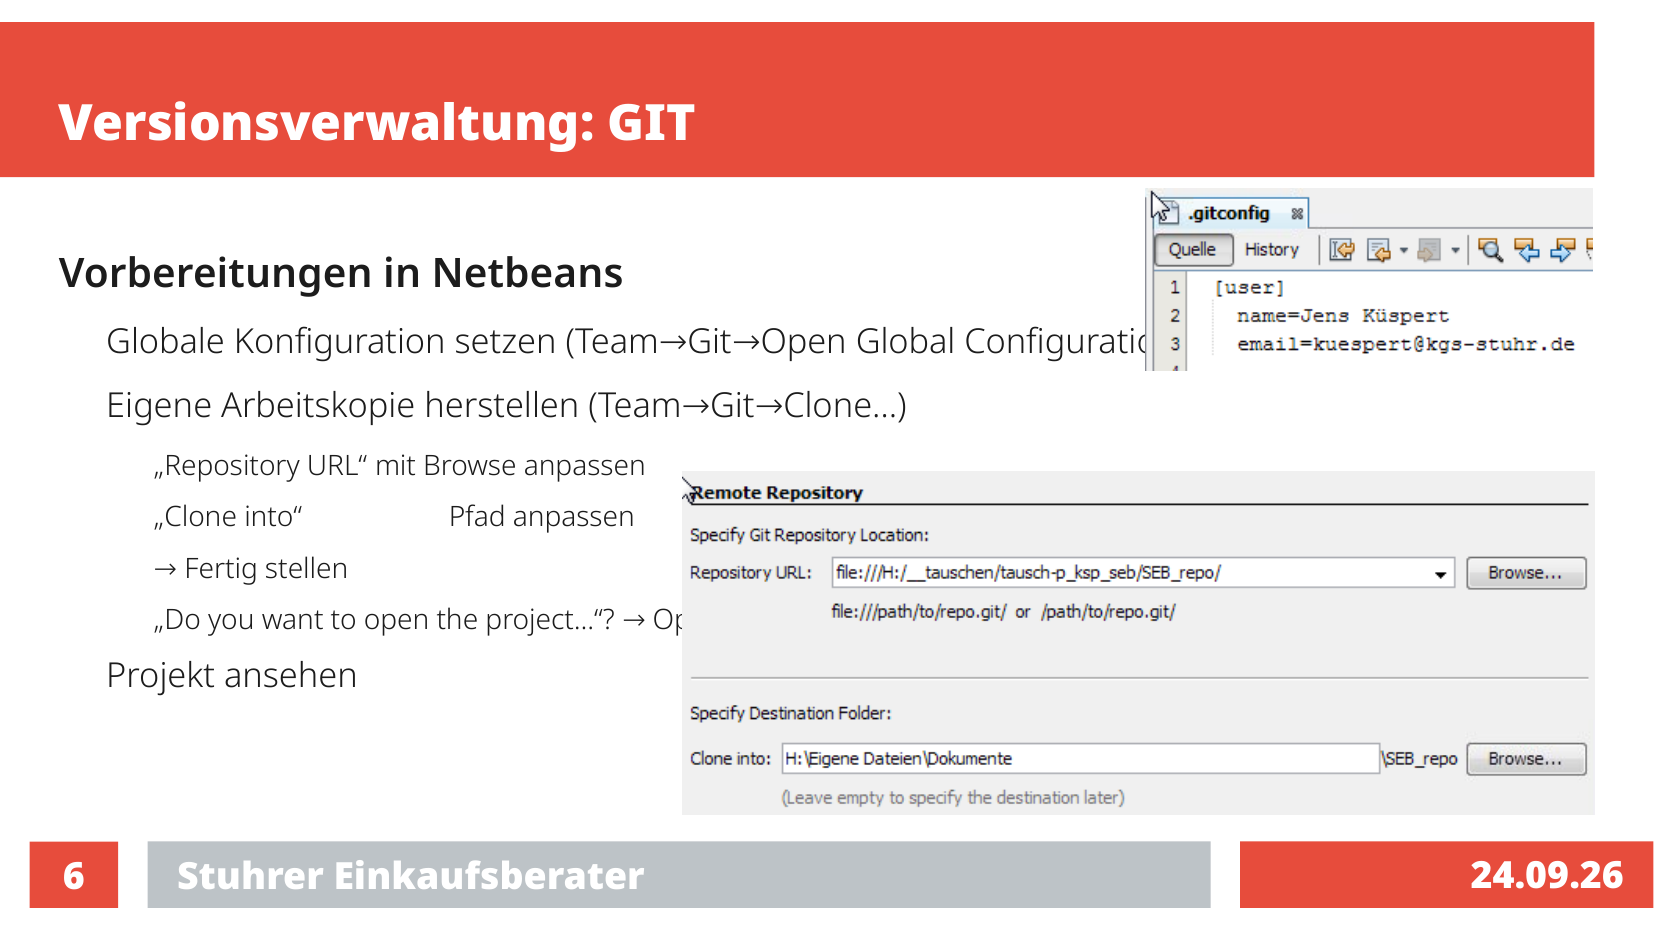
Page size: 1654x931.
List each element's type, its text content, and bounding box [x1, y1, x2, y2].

title Versionsverwaltung: GIT [59, 44, 1595, 156]
picture [1145, 188, 1593, 371]
list Vorbereitungen in Netbeans Globale Konfiguration setzen (Team→Git→Open Global Configuration) Eigene Arbeitskopie herstellen (Team→Git→Clone…) „Repository URL“ mit Browse anpassen „Clone into“ Pfad anpassen → Fertig stellen „Do you want to open the project...“? → Open Projekt ansehen [59, 243, 1565, 820]
picture [682, 471, 1595, 815]
